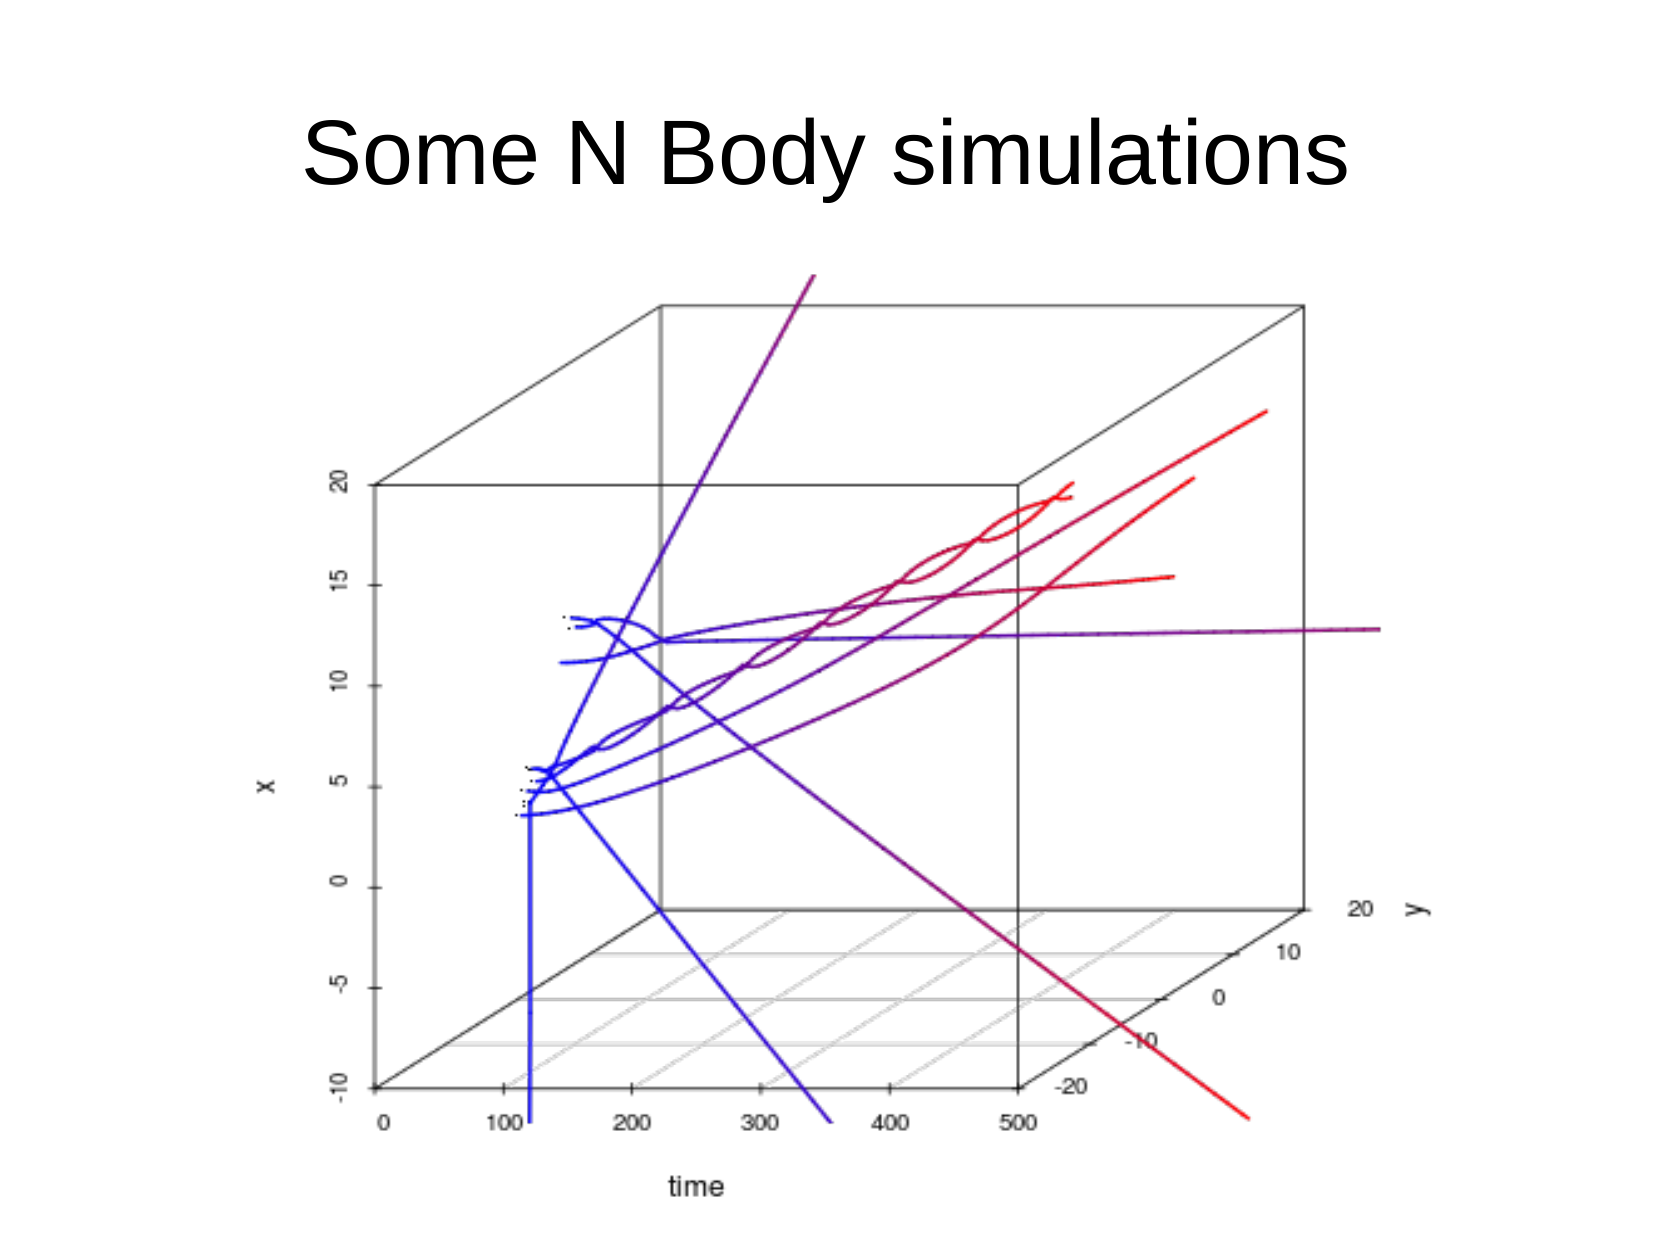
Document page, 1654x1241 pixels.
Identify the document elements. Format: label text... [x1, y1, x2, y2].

picture [225, 141, 1489, 1241]
title Some N Body simulations [82, 49, 1571, 257]
